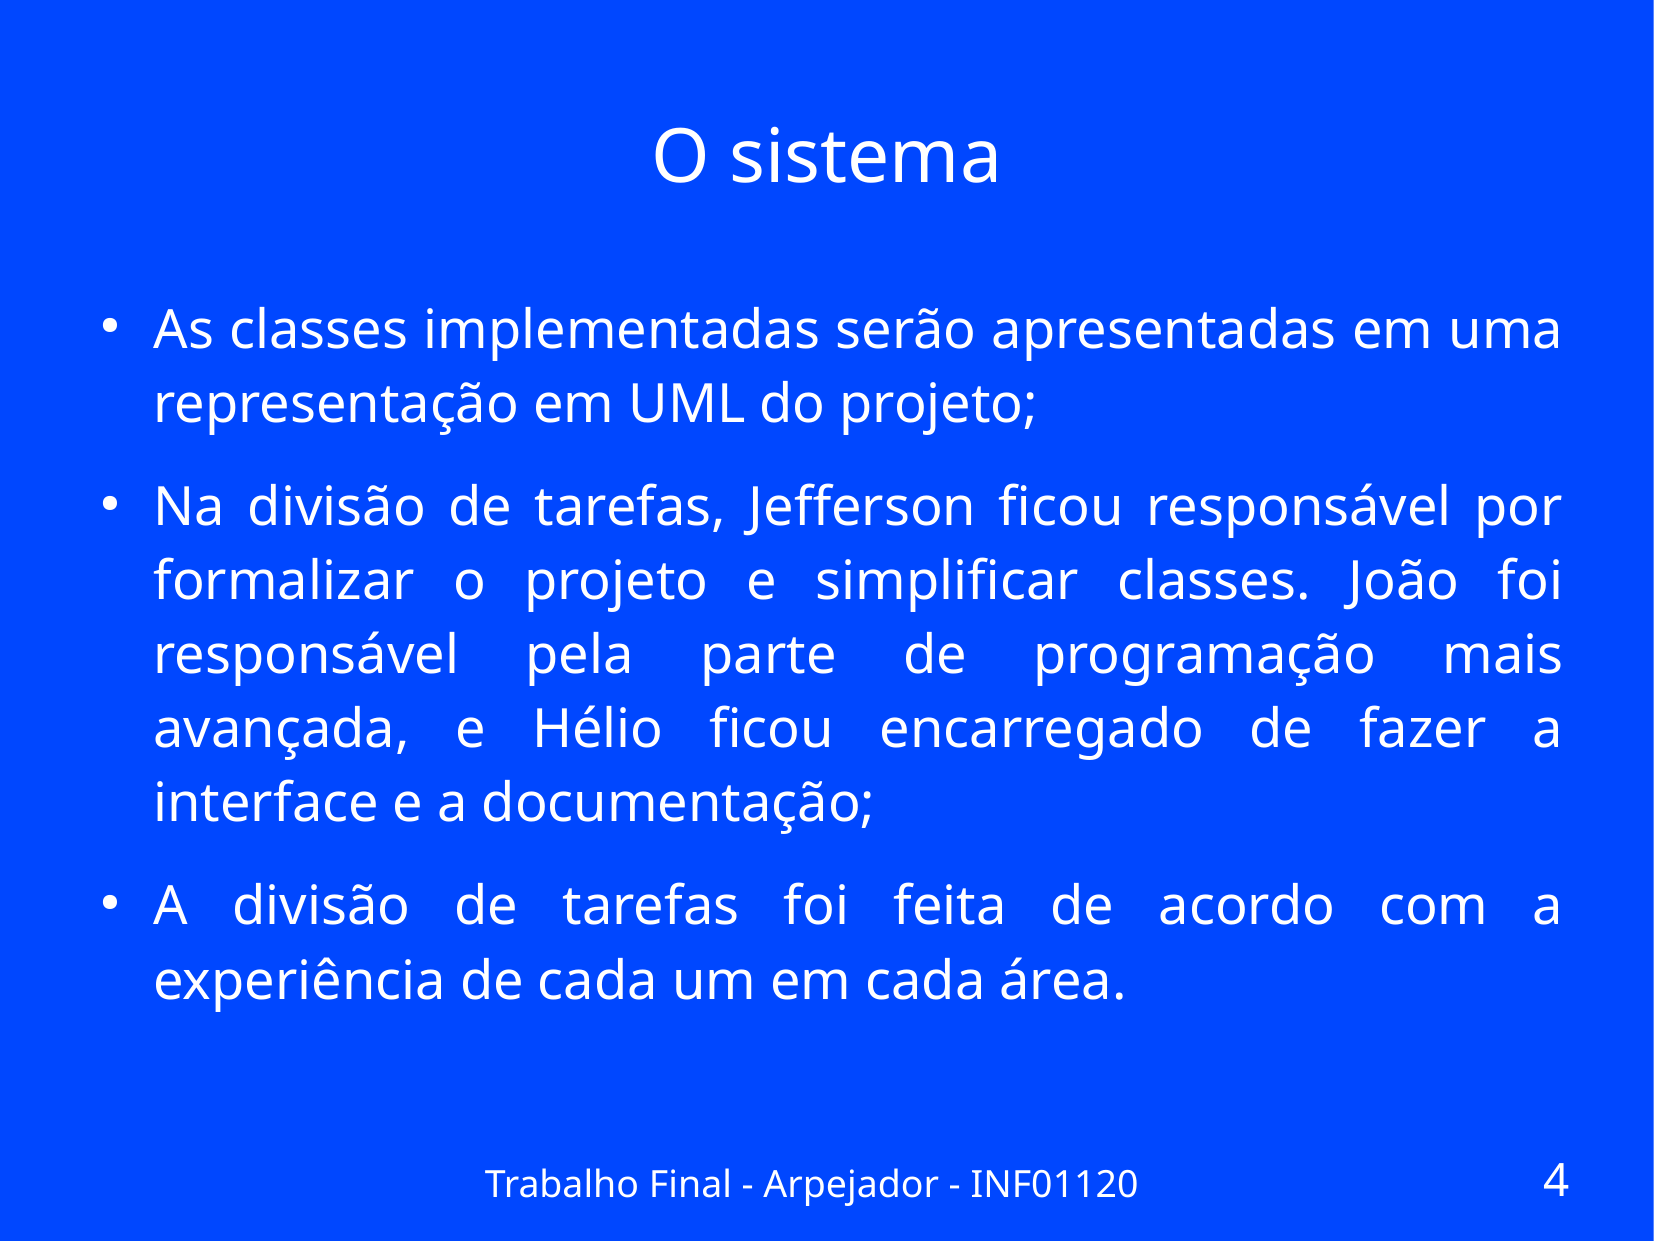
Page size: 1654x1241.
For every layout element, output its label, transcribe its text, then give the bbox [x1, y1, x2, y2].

title O sistema [82, 49, 1571, 257]
list As classes implementadas serão apresentadas em uma representação em UML do projeto; Na divisão de tarefas, Jefferson ficou responsável por formalizar o projeto e simplificar classes. João foi responsável pela parte de programação mais avançada, e Hélio ficou encarregado de fazer a interface e a documentação; A divisão de tarefas foi feita de acordo com a experiência de cada um em cada área. [82, 290, 1565, 1123]
